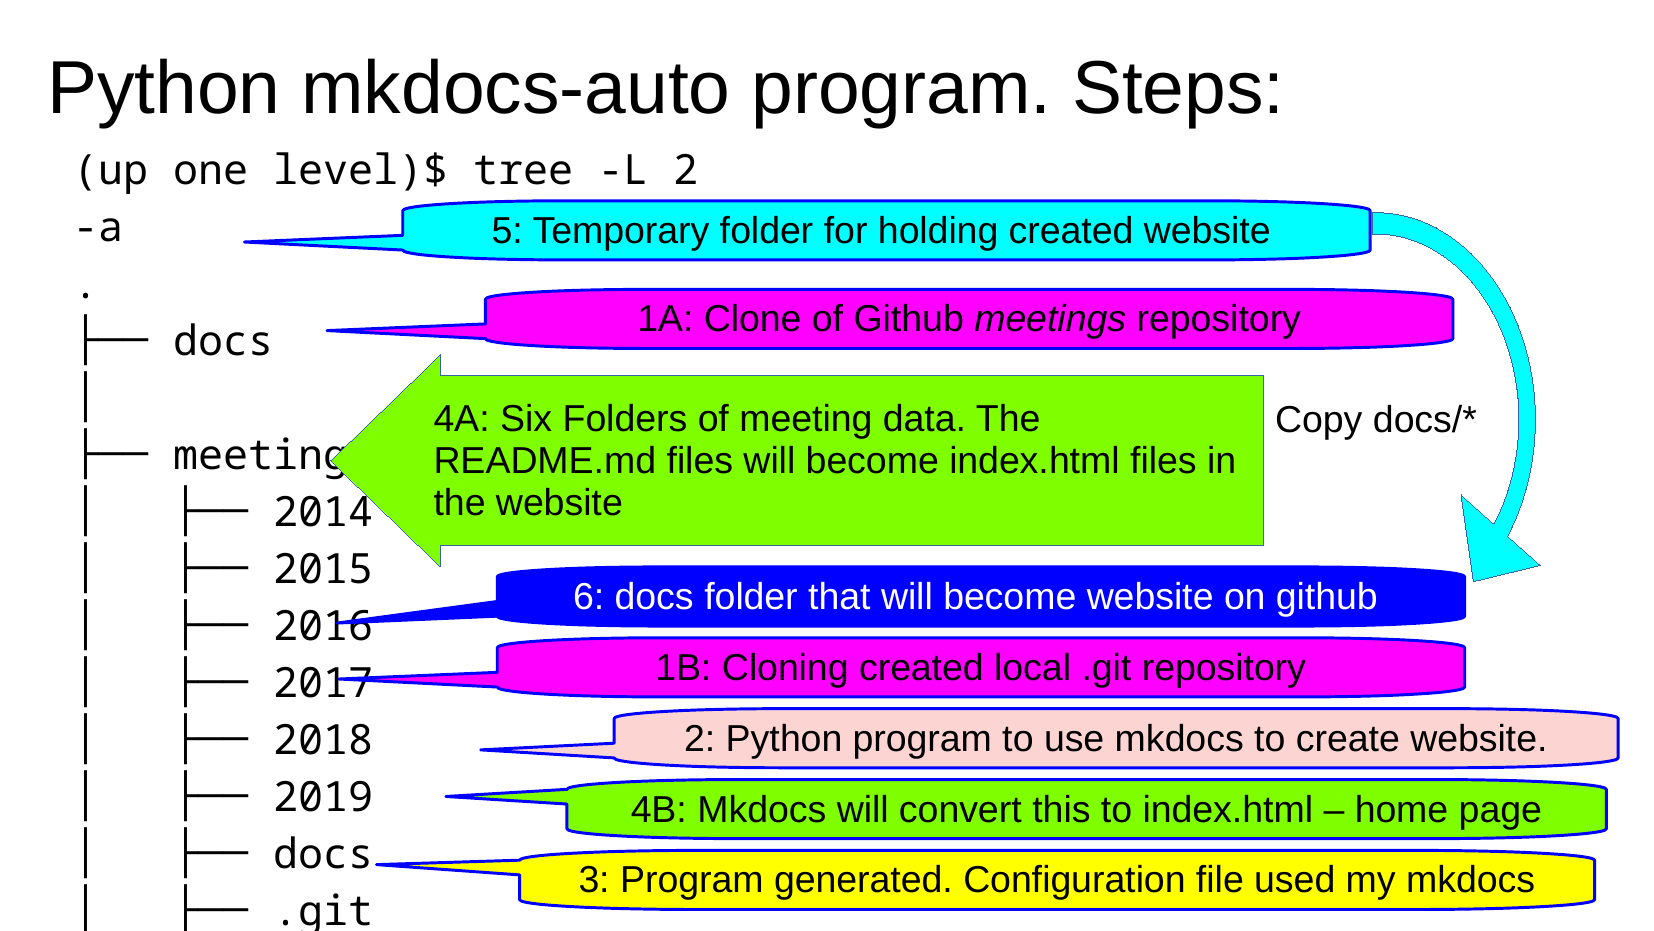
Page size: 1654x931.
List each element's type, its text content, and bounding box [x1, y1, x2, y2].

title Python mkdocs-auto program. Steps: [47, 45, 1536, 130]
text_box 4A: Six Folders of meeting data. The README.md files will become index.html files in the website [330, 354, 1264, 567]
text_box 1A: Clone of Github meetings repository [327, 289, 1453, 349]
text_box 1B: Cloning created local .git repository [338, 637, 1465, 697]
text_box Copy docs/* [1372, 212, 1541, 582]
text_box 4B: Mkdocs will convert this to index.html – home page [445, 779, 1607, 839]
text_box 5: Temporary folder for holding created website [244, 200, 1371, 260]
text_box 2: Python program to use mkdocs to create website. [480, 708, 1619, 768]
text_box (up one level)$ tree -L 2 -a . ├── docs │ ├── meetings │ ├── 2014 │ ├── 2015 │ ├── 2016 │ ├── 2017 │ ├── 2018 │ ├── 2019 │ ├── docs │ ├── .git │ ├── .gitignore │ ├── mkdocs-auto │ └── README.md │ └── mkdocs.yml [59, 132, 756, 931]
text_box 3: Program generated. Configuration file used my mkdocs [376, 850, 1595, 910]
text_box 6: docs folder that will become website on github [337, 566, 1465, 627]
